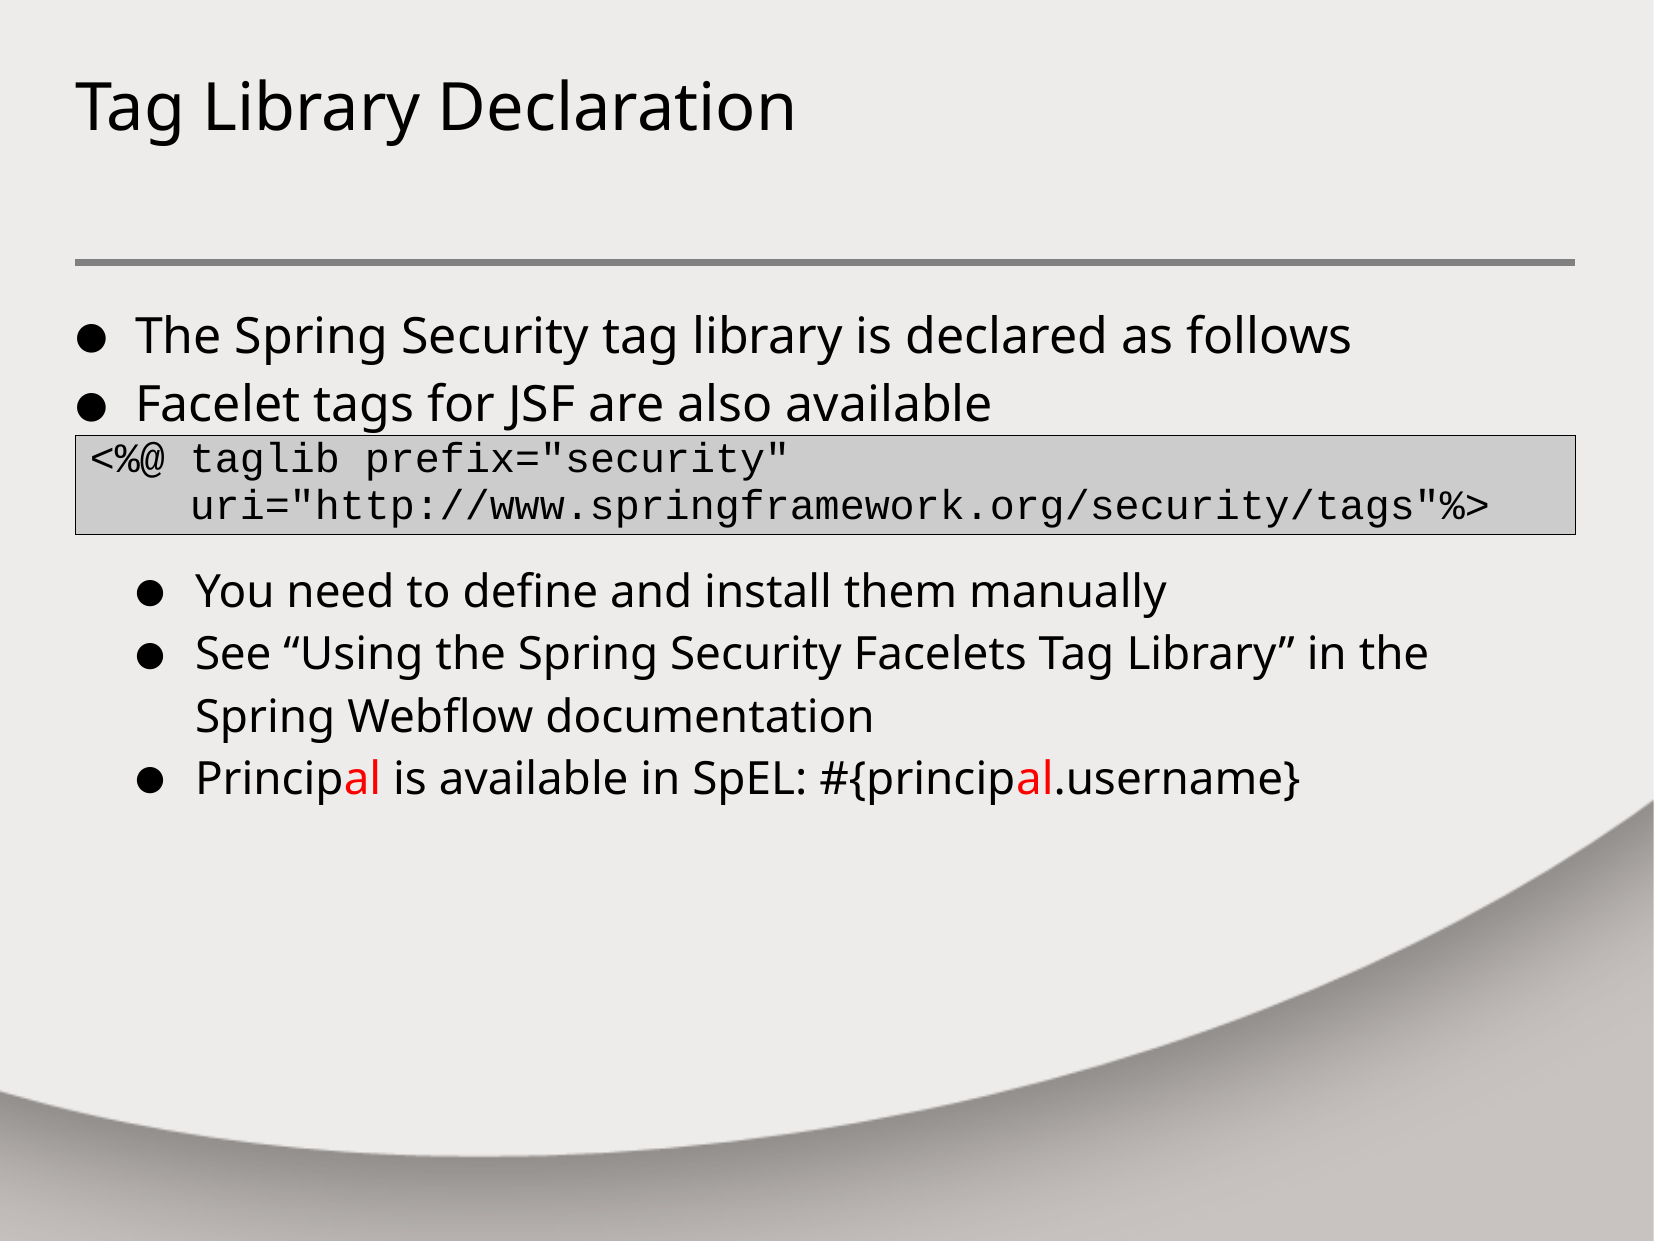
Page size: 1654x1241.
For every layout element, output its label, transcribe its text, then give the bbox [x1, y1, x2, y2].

list The Spring Security tag library is declared as follows Facelet tags for JSF are also available You need to define and install them manually See “Using the Spring Security Facelets Tag Library” in the Spring Webflow documentation Principal is available in SpEL: #{principal.username} [75, 535, 1576, 1163]
title Tag Library Declaration [75, 75, 1576, 226]
picture [0, 0, 1654, 1241]
list The Spring Security tag library is declared as follows Facelet tags for JSF are also available You need to define and install them manually See “Using the Spring Security Facelets Tag Library” in the Spring Webflow documentation Principal is available in SpEL: #{principal.username} [75, 300, 1576, 435]
text_box <%@ taglib prefix="security" uri="http://www.springframework.org/security/tags"%> [75, 435, 1576, 535]
